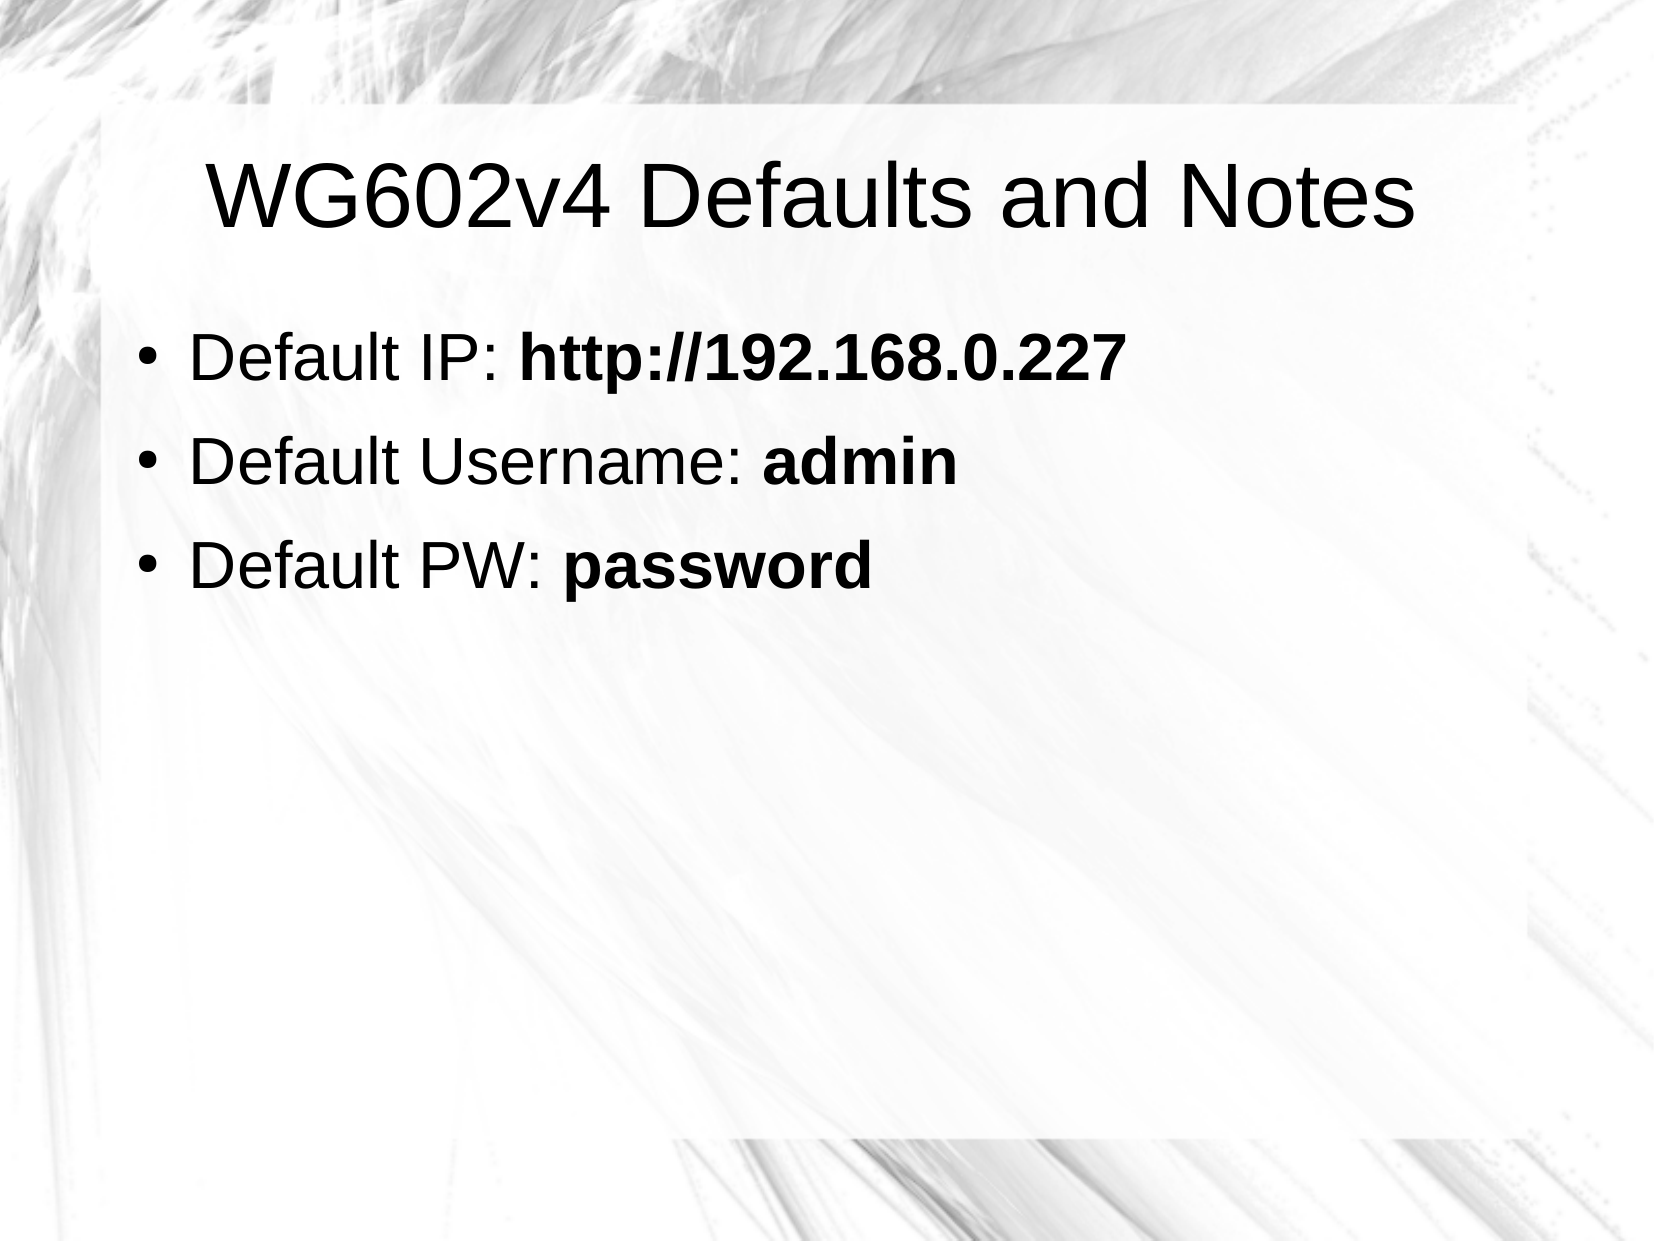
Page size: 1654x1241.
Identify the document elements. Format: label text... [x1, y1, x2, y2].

title WG602v4 Defaults and Notes [118, 112, 1506, 281]
list Default IP: http://192.168.0.227 Default Username: admin Default PW: password [118, 319, 1571, 945]
picture [0, 0, 1654, 1241]
